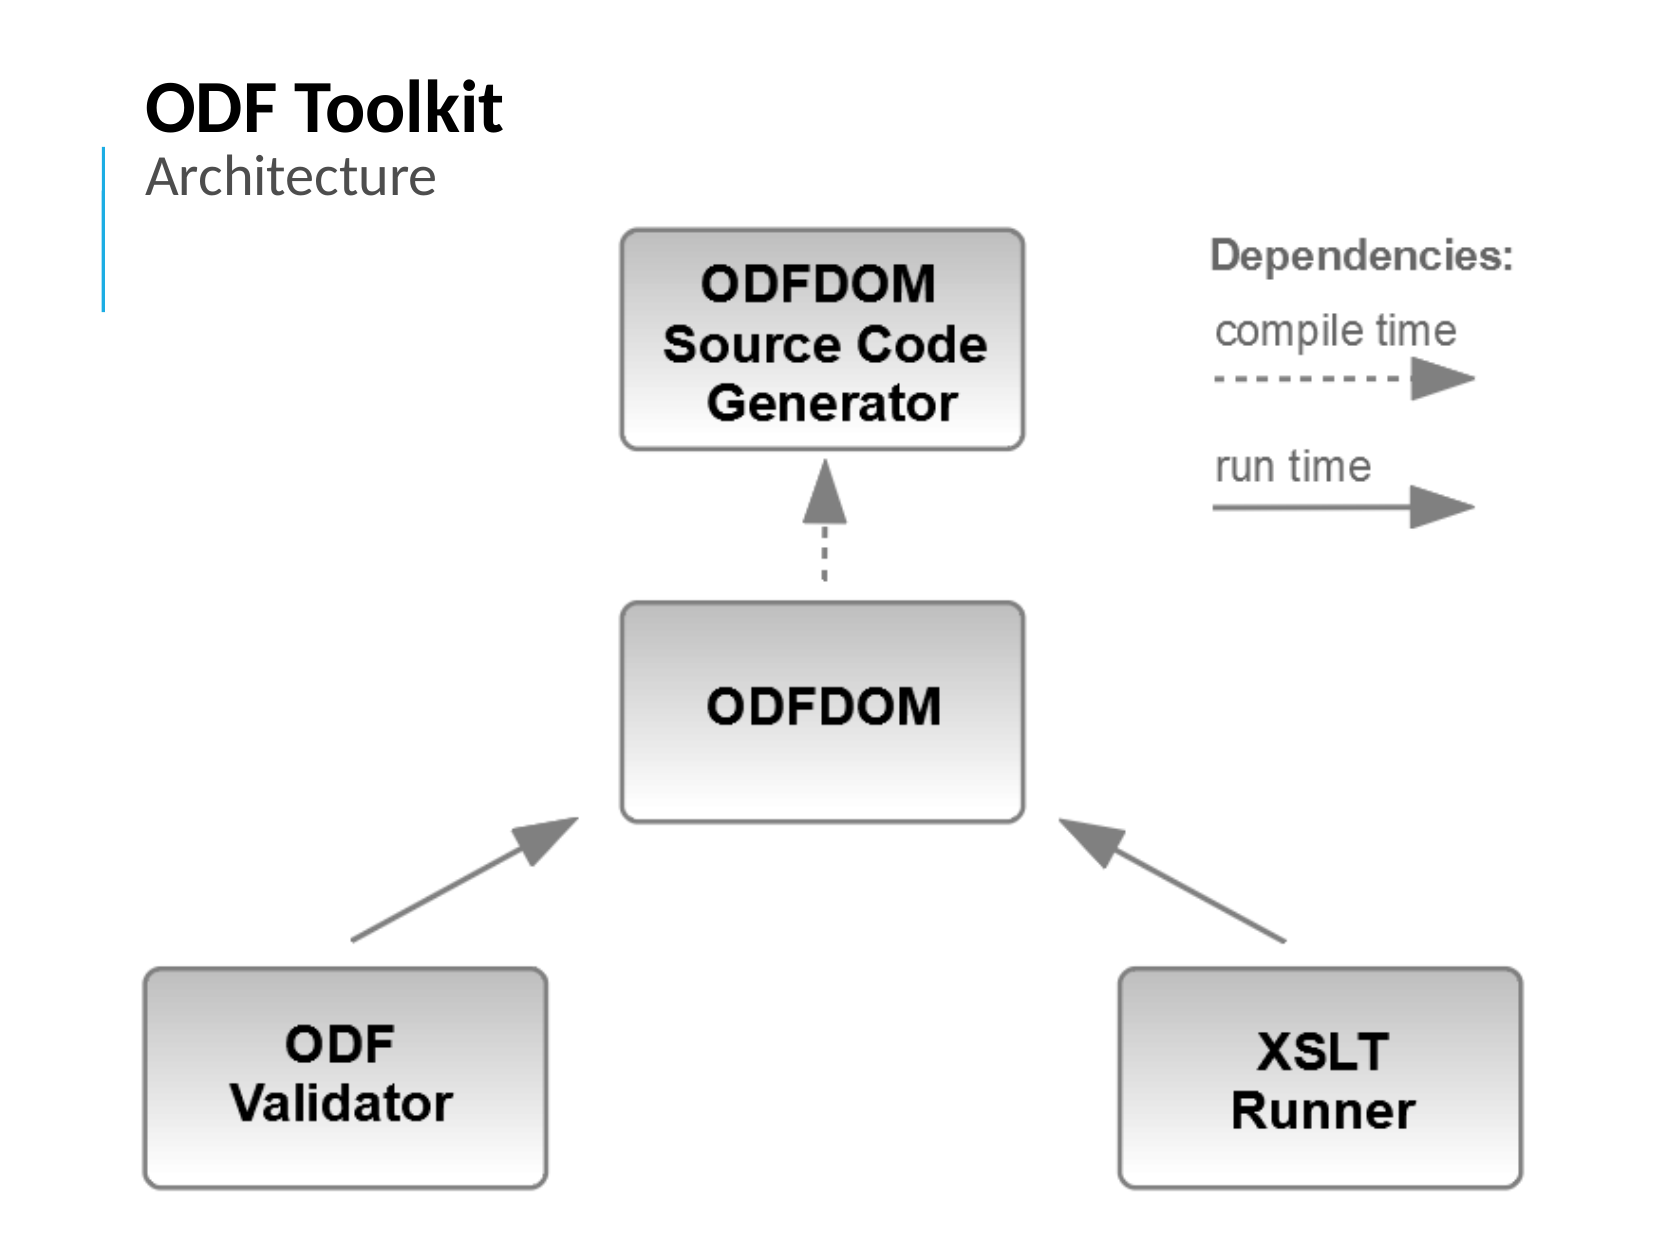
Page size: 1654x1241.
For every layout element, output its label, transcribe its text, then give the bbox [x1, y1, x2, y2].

title ODF Toolkit Architecture [145, 67, 1388, 212]
picture [129, 212, 1536, 1197]
